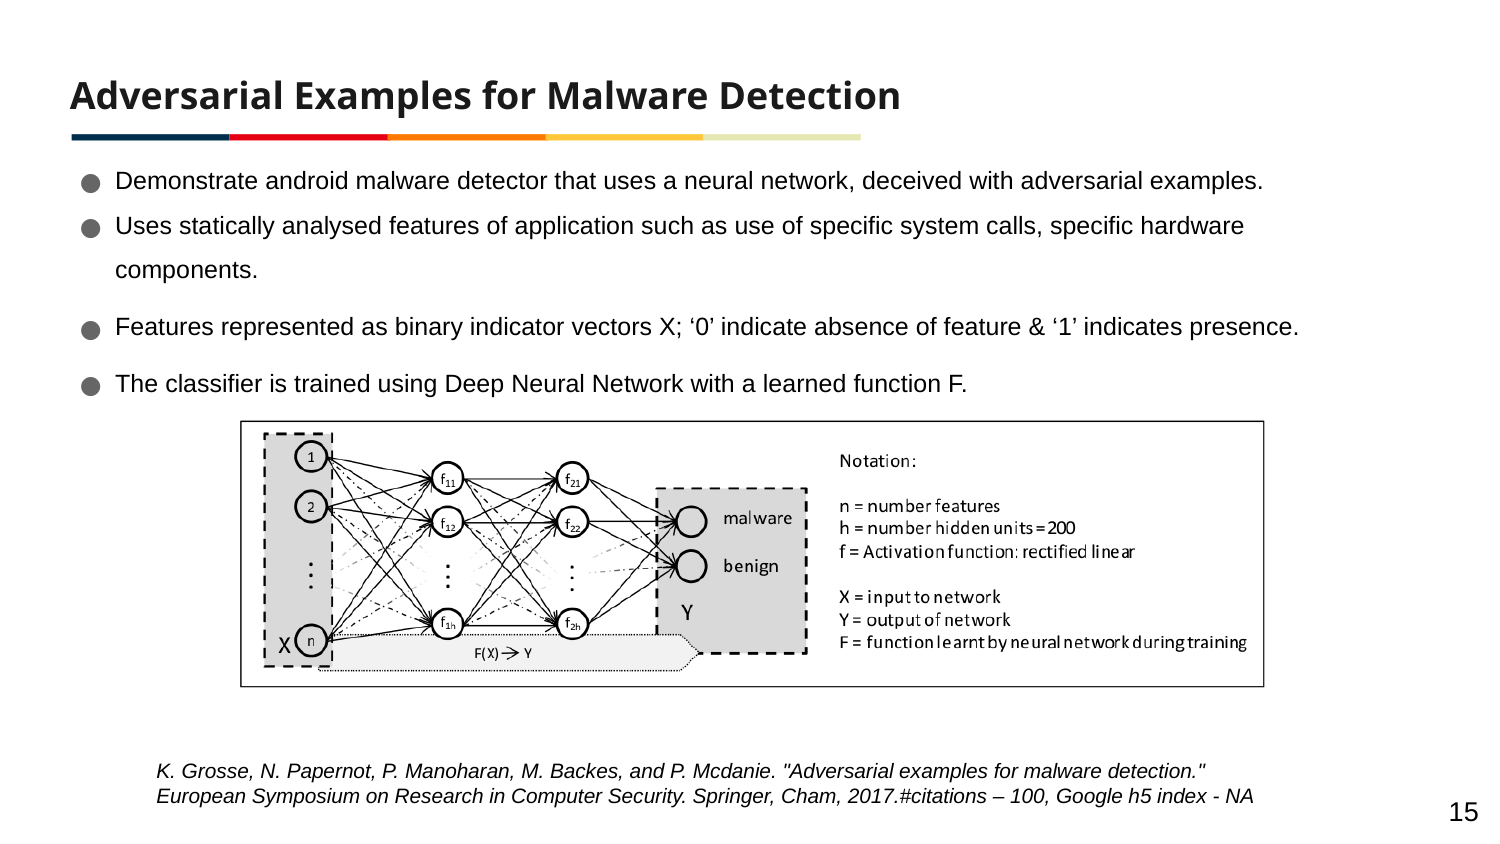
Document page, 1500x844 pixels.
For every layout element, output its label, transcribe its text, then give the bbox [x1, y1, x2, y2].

text_box K. Grosse, N. Papernot, P. Manoharan, M. Backes, and P. Mcdanie. "Adversarial examples for malware detection." European Symposium on Research in Computer Security. Springer, Cham, 2017.#citations – 100, Google h5 index - NA [141, 750, 1269, 813]
slide_number <number> [1403, 779, 1494, 844]
picture [232, 401, 1268, 699]
picture [71, 130, 875, 142]
text_box Demonstrate android malware detector that uses a neural network, deceived with adversarial examples. Uses statically analysed features of application such as use of specific system calls, specific hardware components. Features represented as binary indicator vectors X; ‘0’ indicate absence of feature & ‘1’ indicates presence. The classifier is trained using Deep Neural Network with a learned function F. [64, 141, 1413, 390]
title Adversarial Examples for Malware Detection [54, 56, 1317, 145]
